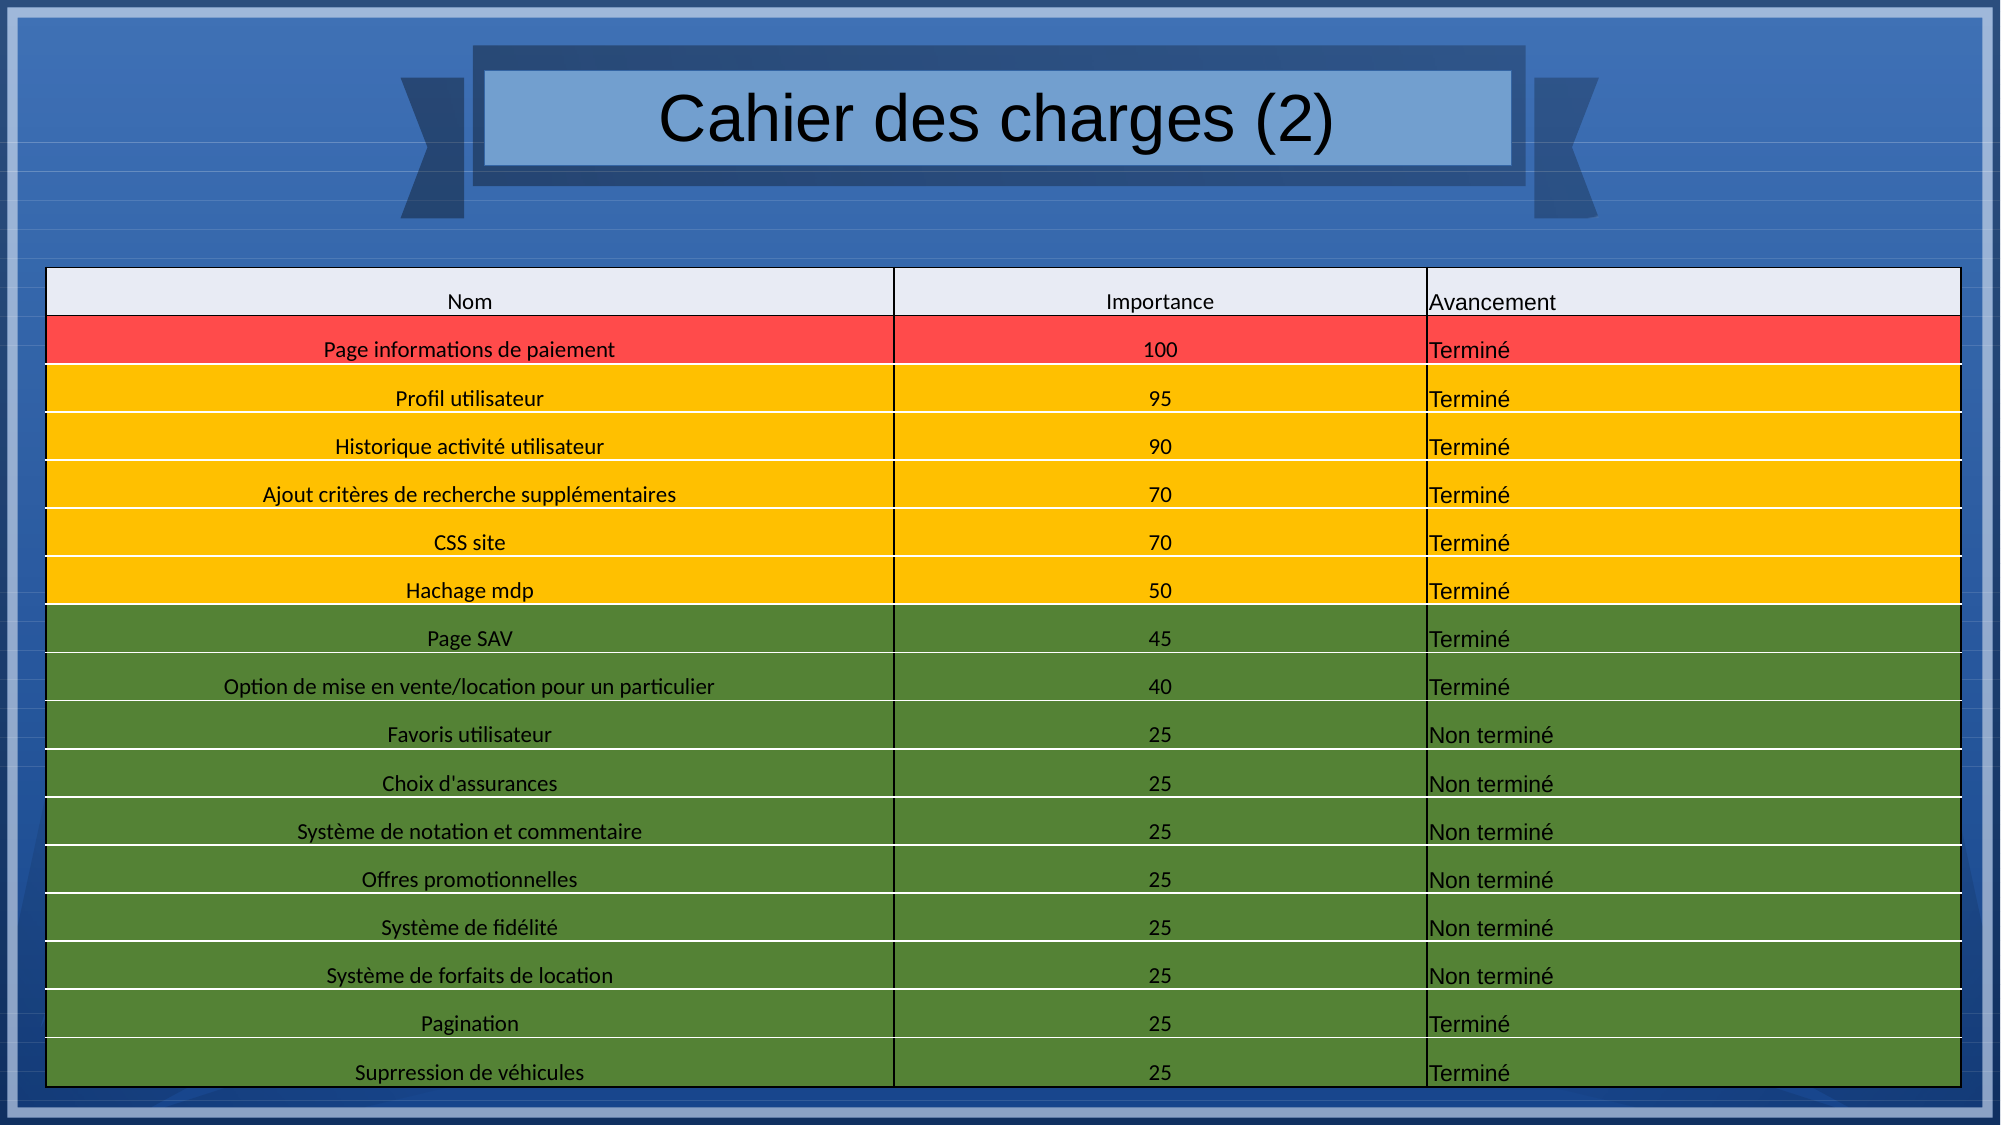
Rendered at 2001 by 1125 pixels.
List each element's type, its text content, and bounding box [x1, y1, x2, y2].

table_cell 25 [895, 990, 1426, 1037]
table_cell Système de notation et commentaire [47, 798, 893, 844]
table_cell 100 [895, 316, 1426, 363]
table_header Avancement [1428, 268, 1960, 315]
table_cell Non terminé [1428, 846, 1960, 892]
table_cell Offres promotionnelles [47, 846, 893, 892]
table_cell CSS site [47, 509, 893, 555]
table_cell Terminé [1428, 1038, 1960, 1086]
table_cell Terminé [1428, 509, 1960, 555]
table_cell 25 [895, 798, 1426, 844]
table_cell Système de fidélité [47, 894, 893, 940]
table_cell 50 [895, 557, 1426, 603]
table_cell Système de forfaits de location [47, 942, 893, 988]
table_cell 45 [895, 605, 1426, 652]
table_cell Option de mise en vente/location pour un particulier [47, 653, 893, 700]
table_cell 25 [895, 942, 1426, 988]
table_cell Terminé [1428, 605, 1960, 652]
table_cell Profil utilisateur [47, 365, 893, 411]
table_cell Terminé [1428, 653, 1960, 700]
table_cell 70 [895, 461, 1426, 507]
table_cell 70 [895, 509, 1426, 555]
table_cell Non terminé [1428, 894, 1960, 940]
table_cell Terminé [1428, 990, 1960, 1037]
table_cell Non terminé [1428, 750, 1960, 796]
table_cell Historique activité utilisateur [47, 413, 893, 459]
table_cell Page SAV [47, 605, 893, 652]
table_cell 90 [895, 413, 1426, 459]
table_header Importance [895, 268, 1426, 315]
table_cell 95 [895, 365, 1426, 411]
table_cell Non terminé [1428, 701, 1960, 748]
table_cell Non terminé [1428, 942, 1960, 988]
table_cell Terminé [1428, 365, 1960, 411]
text_box Cahier des charges (2) [484, 70, 1512, 166]
table_cell 40 [895, 653, 1426, 700]
table_cell Terminé [1428, 557, 1960, 603]
table_cell Hachage mdp [47, 557, 893, 603]
table_cell Choix d'assurances [47, 750, 893, 796]
table_cell 25 [895, 1038, 1426, 1086]
table_cell Pagination [47, 990, 893, 1037]
table_cell 25 [895, 701, 1426, 748]
table_cell 25 [895, 750, 1426, 796]
table_cell Terminé [1428, 316, 1960, 363]
table_cell 25 [895, 846, 1426, 892]
table_cell Terminé [1428, 461, 1960, 507]
table_cell 25 [895, 894, 1426, 940]
table_header Nom [47, 268, 893, 315]
table_cell Non terminé [1428, 798, 1960, 844]
table_cell Page informations de paiement [47, 316, 893, 363]
table_cell Suprression de véhicules [47, 1038, 893, 1086]
table_cell Ajout critères de recherche supplémentaires [47, 461, 893, 507]
table_cell Favoris utilisateur [47, 701, 893, 748]
table_cell Terminé [1428, 413, 1960, 459]
